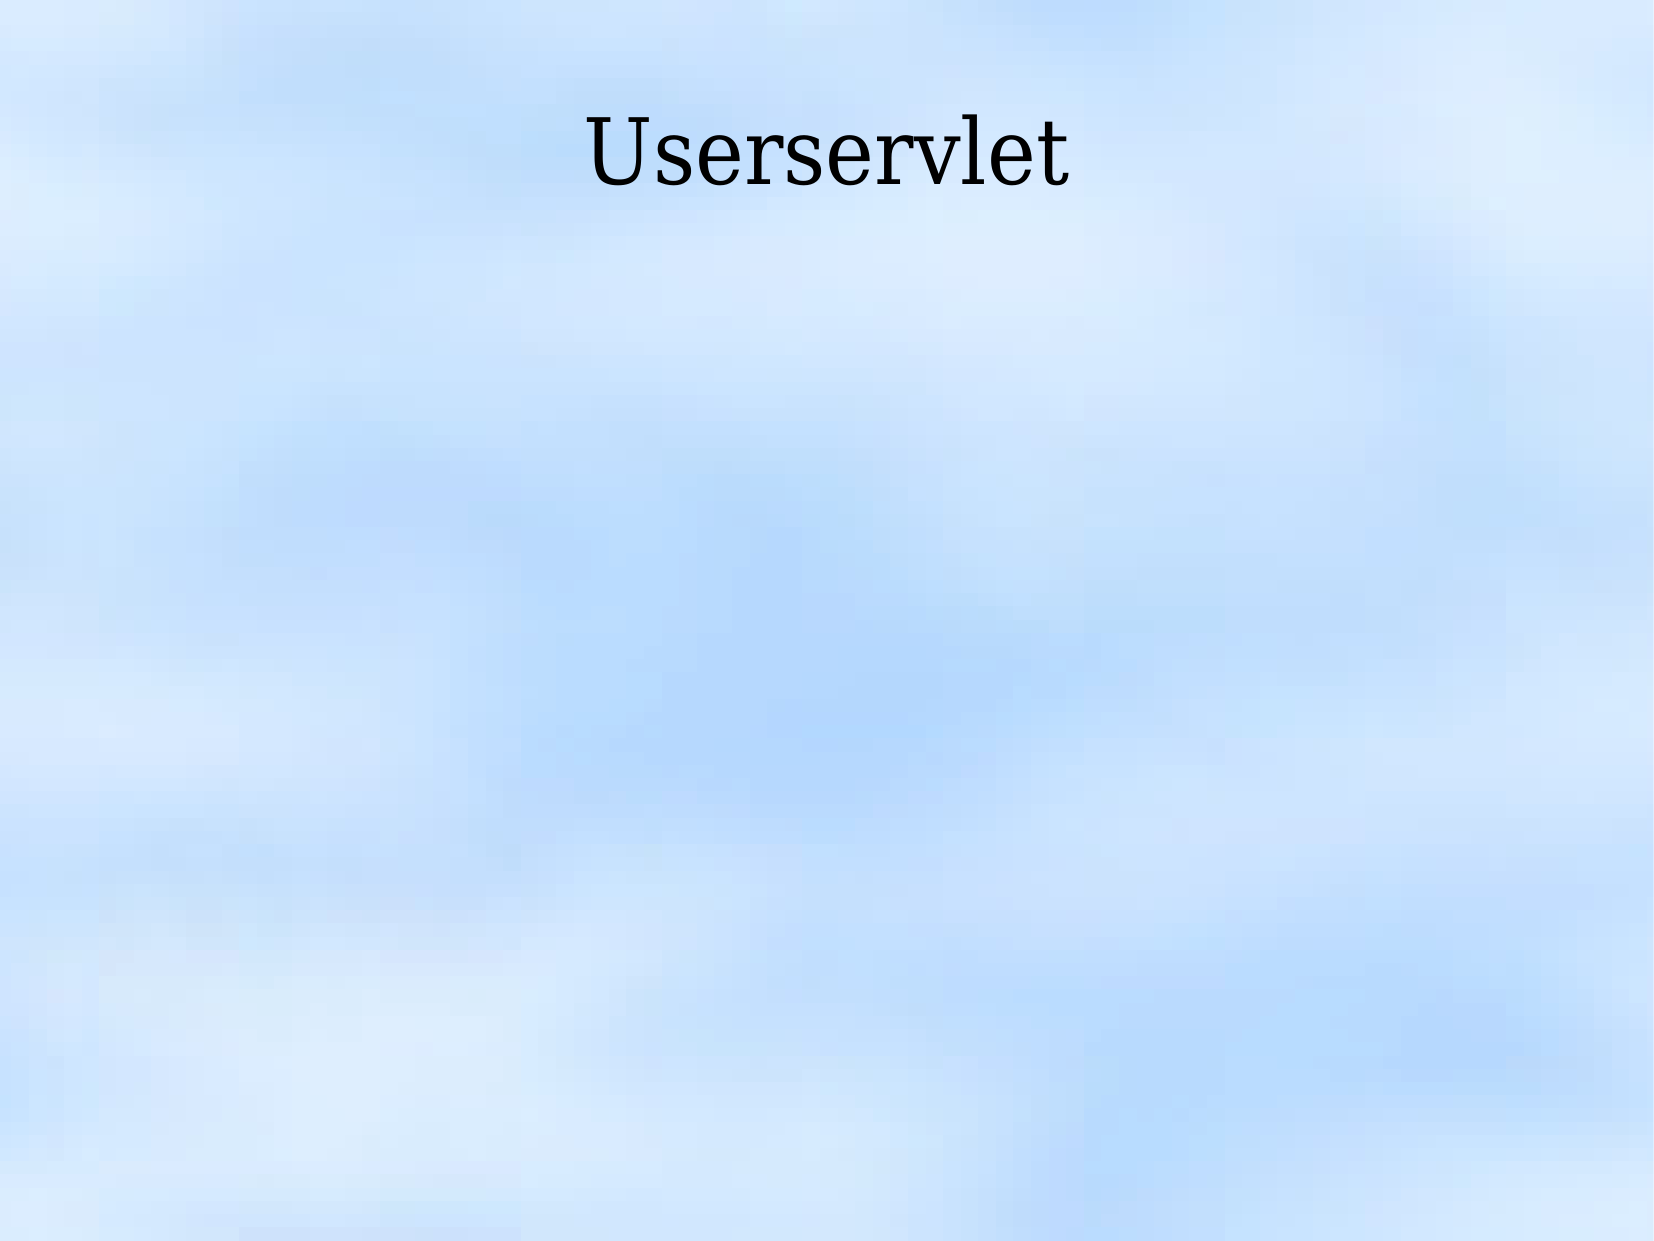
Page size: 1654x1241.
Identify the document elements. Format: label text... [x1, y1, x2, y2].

picture [0, 0, 1654, 1241]
title Userservlet [82, 49, 1571, 257]
